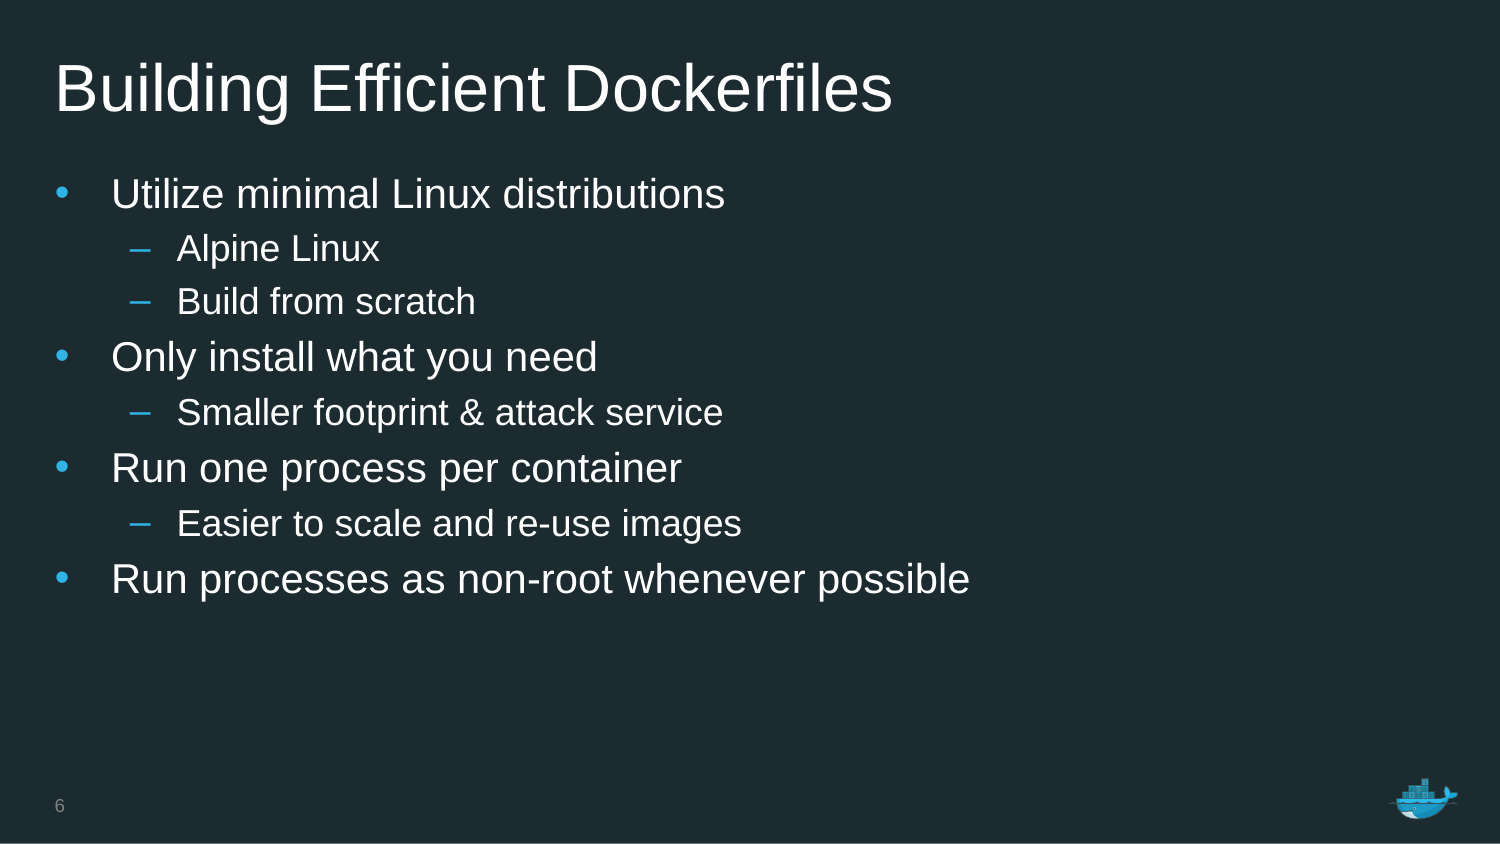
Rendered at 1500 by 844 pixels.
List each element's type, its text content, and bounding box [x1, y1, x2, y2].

title Building Efficient Dockerfiles [39, 34, 1458, 135]
slide_number <number> [39, 782, 390, 828]
list Utilize minimal Linux distributions Alpine Linux Build from scratch Only install what you need Smaller footprint & attack service Run one process per container Easier to scale and re-use images Run processes as non-root whenever possible [39, 159, 1458, 755]
picture [1387, 778, 1459, 821]
